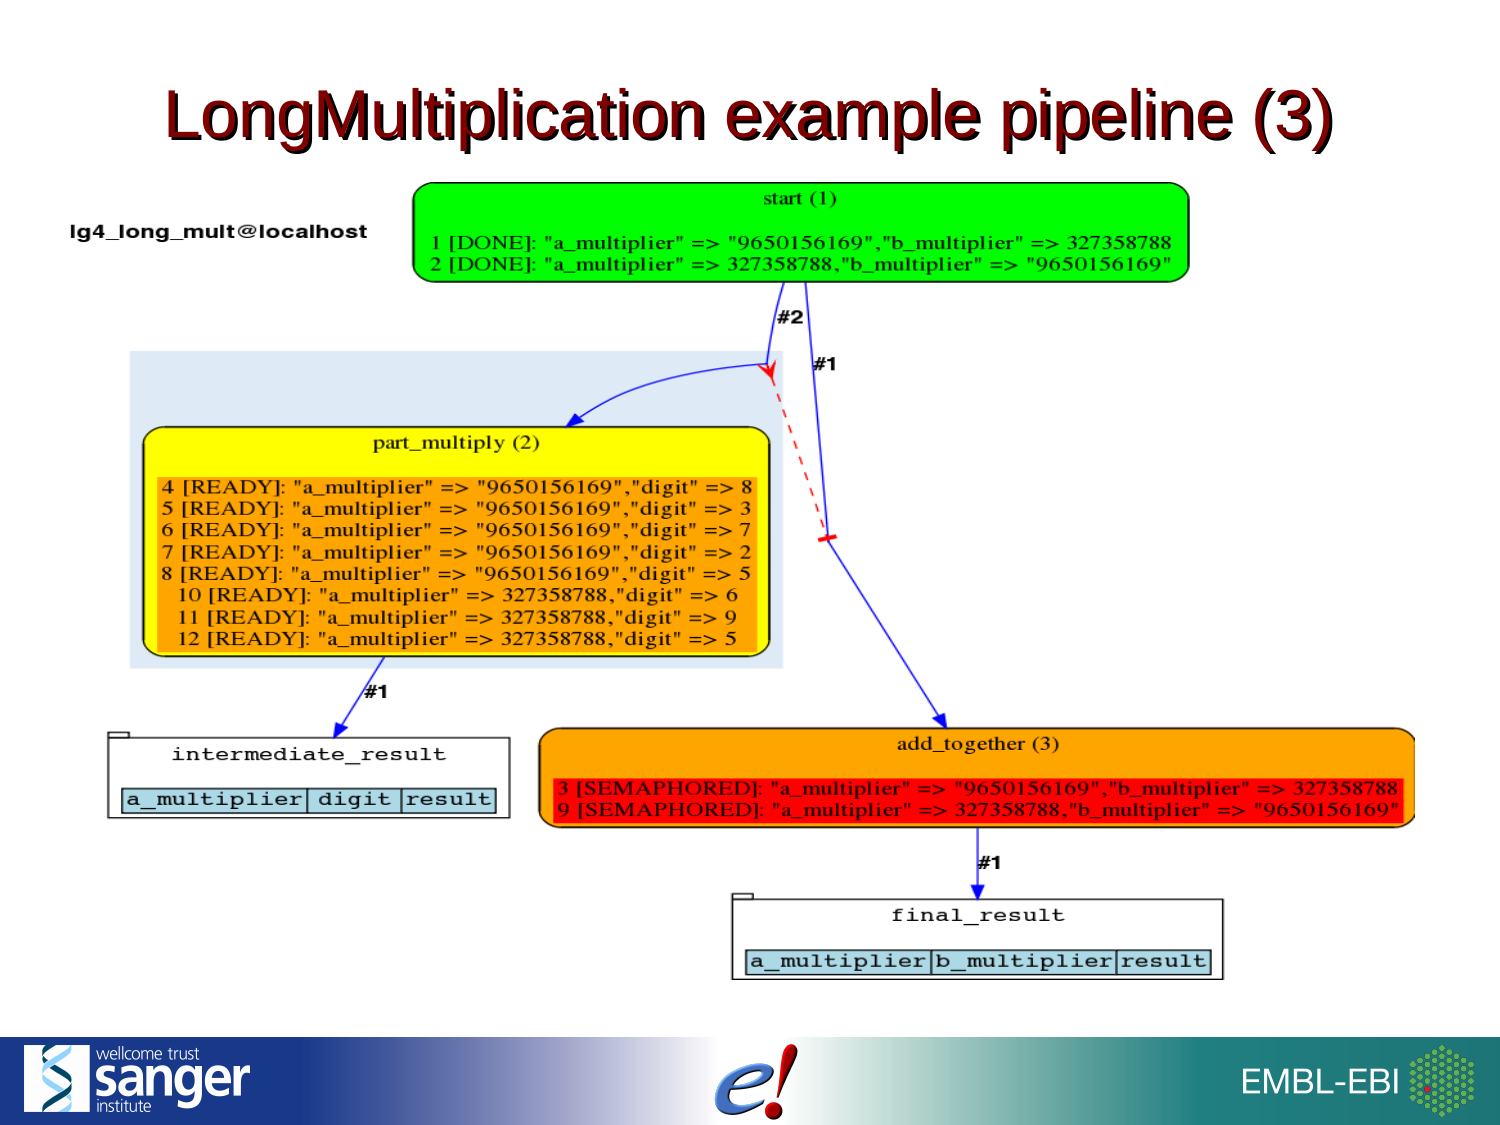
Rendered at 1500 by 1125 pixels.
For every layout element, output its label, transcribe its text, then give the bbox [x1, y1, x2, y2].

picture [0, 1037, 1500, 1125]
text_box LongMultiplication example pipeline (3) [133, 75, 1366, 152]
picture [57, 182, 1415, 981]
